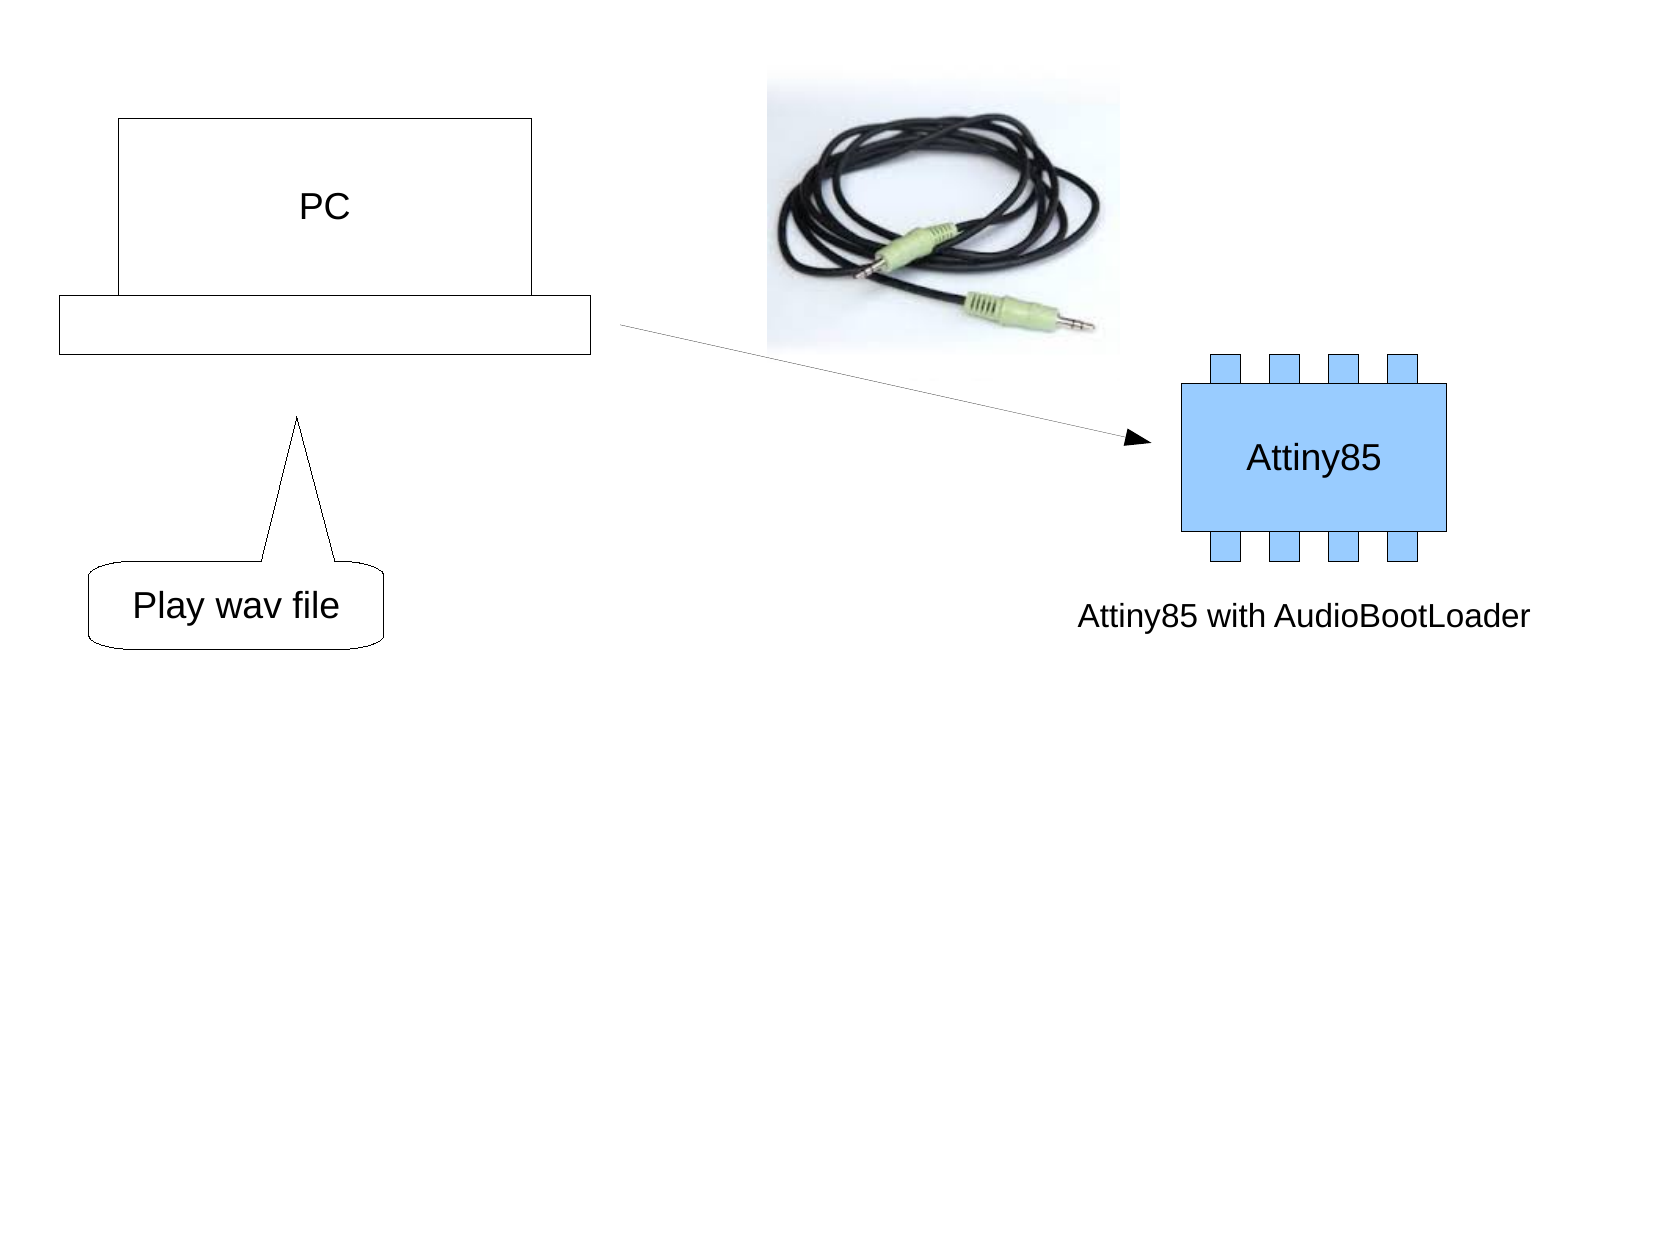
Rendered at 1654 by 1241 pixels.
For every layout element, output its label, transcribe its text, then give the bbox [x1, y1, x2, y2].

picture [767, 29, 1120, 382]
text_box [1210, 531, 1241, 562]
picture [767, 358, 872, 382]
text_box [1269, 531, 1300, 562]
text_box [1328, 354, 1359, 384]
text_box Attiny85 with AudioBootLoader [1062, 590, 1546, 643]
text_box [1328, 531, 1359, 562]
text_box PC [118, 118, 532, 295]
text_box [1269, 354, 1300, 384]
text_box Play wav file [88, 416, 384, 650]
text_box Attiny85 [1181, 383, 1447, 532]
text_box [1210, 354, 1241, 384]
text_box [1387, 354, 1418, 384]
text_box [1387, 531, 1418, 562]
